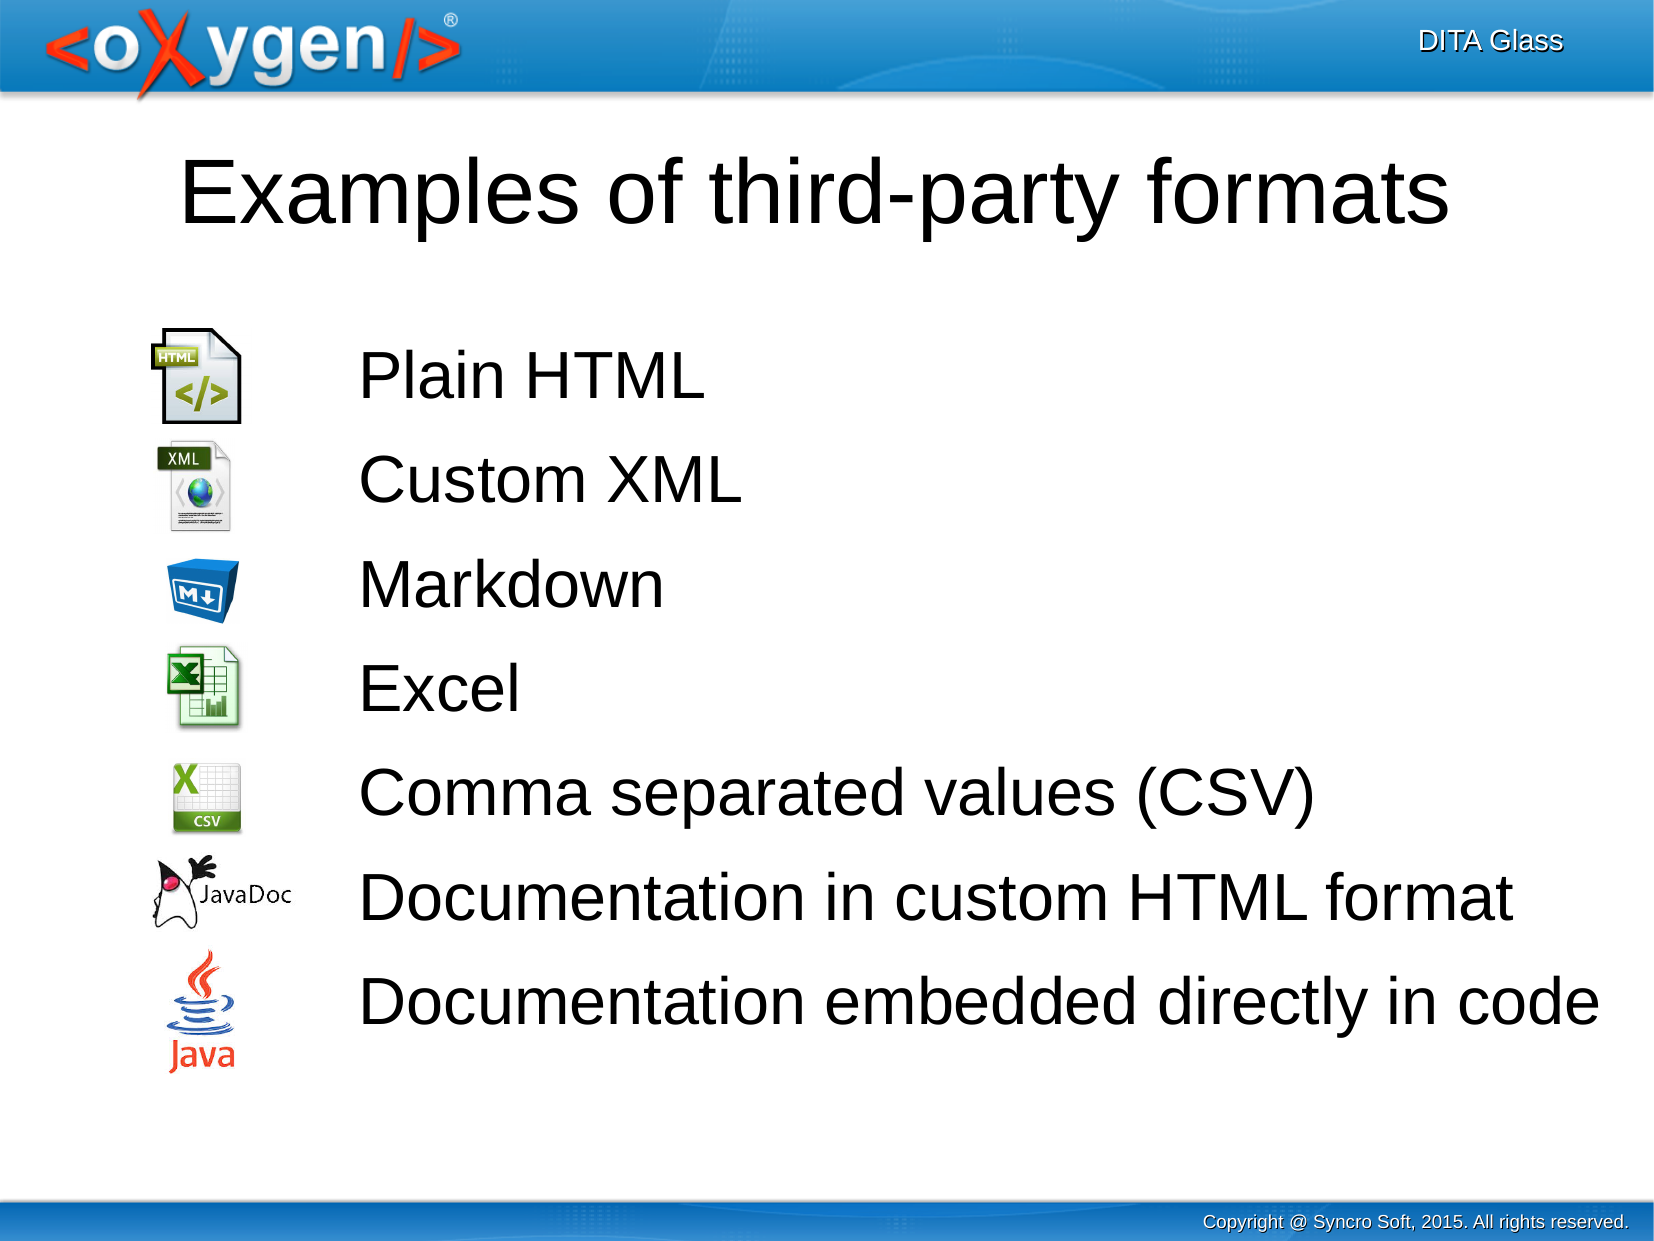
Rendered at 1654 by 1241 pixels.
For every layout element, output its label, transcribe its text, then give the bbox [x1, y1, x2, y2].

picture [0, 0, 1654, 109]
picture [168, 758, 246, 838]
picture [151, 328, 252, 424]
picture [0, 1195, 1654, 1241]
picture [140, 852, 301, 932]
picture [136, 945, 276, 1082]
title Examples of third-party formats [82, 78, 1550, 304]
picture [165, 642, 248, 733]
list Plain HTML Custom XML Markdown Excel Comma separated values (CSV) Documentation in custom HTML format Documentation embedded directly in code [287, 338, 1654, 1189]
picture [153, 438, 235, 534]
picture [166, 558, 240, 624]
